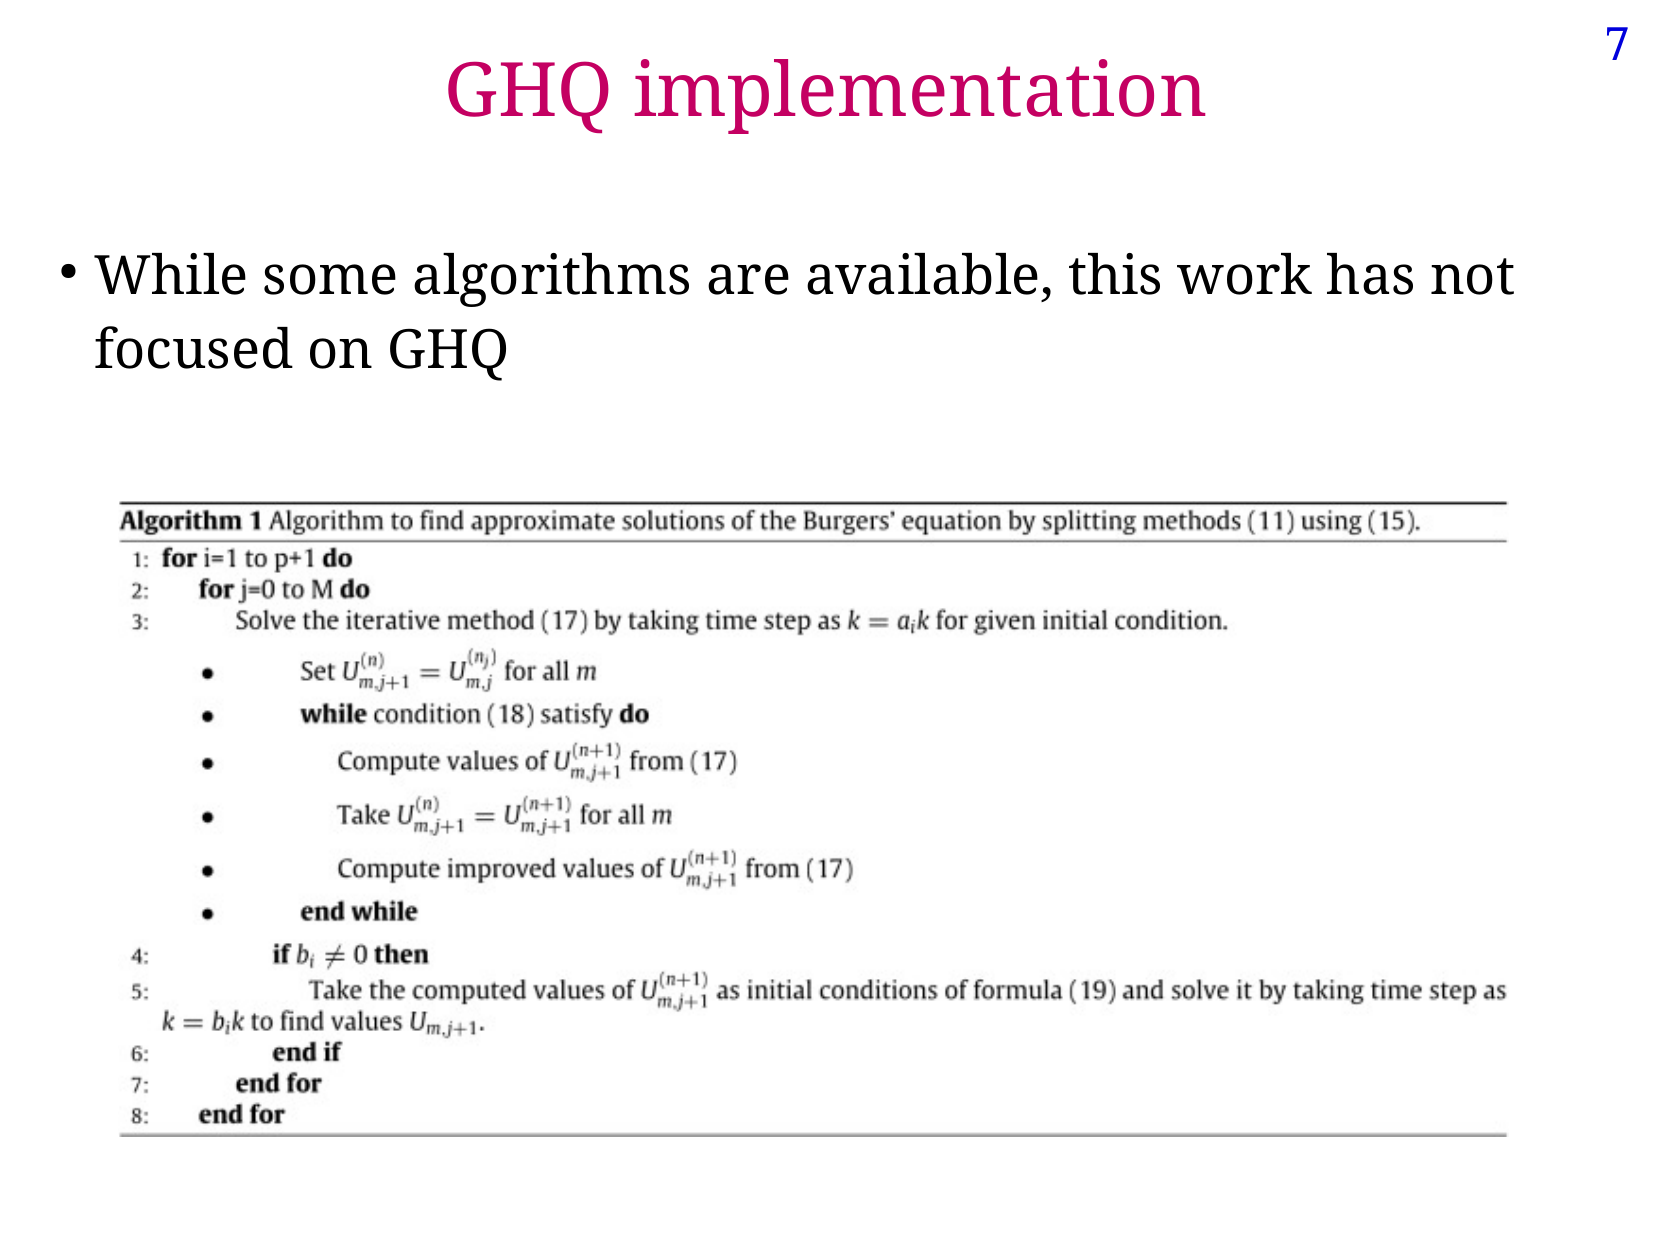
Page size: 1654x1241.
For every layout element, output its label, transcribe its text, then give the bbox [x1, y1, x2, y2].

picture [118, 501, 1509, 1137]
title GHQ implementation [59, 29, 1595, 148]
list While some algorithms are available, this work has not focused on GHQ [59, 236, 1595, 1211]
